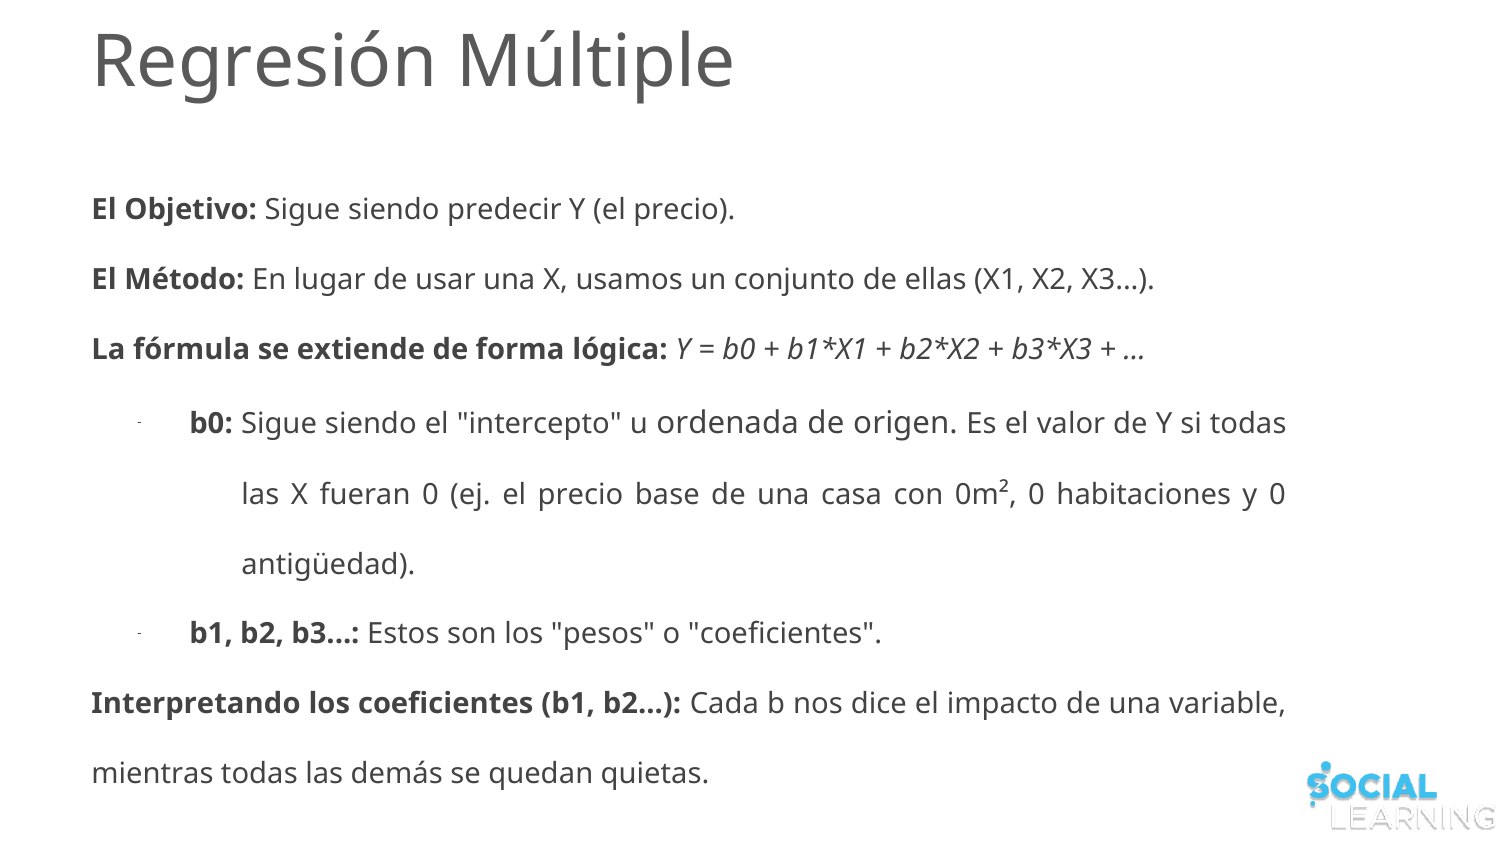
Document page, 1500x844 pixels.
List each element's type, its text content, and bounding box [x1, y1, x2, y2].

text_box Regresión Múltiple [76, 0, 1281, 140]
picture [1301, 744, 1500, 844]
text_box El Objetivo: Sigue siendo predecir Y (el precio). El Método: En lugar de usar una X, usamos un conjunto de ellas (X1, X2, X3...). La fórmula se extiende de forma lógica: Y = b0 + b1*X1 + b2*X2 + b3*X3 + … b0: Sigue siendo el "intercepto" u ordenada de origen. Es el valor de Y si todas las X fueran 0 (ej. el precio base de una casa con 0m², 0 habitaciones y 0 antigüedad). b1, b2, b3...: Estos son los "pesos" o "coeficientes". Interpretando los coeficientes (b1, b2...): Cada b nos dice el impacto de una variable, mientras todas las demás se quedan quietas. [76, 140, 1302, 777]
